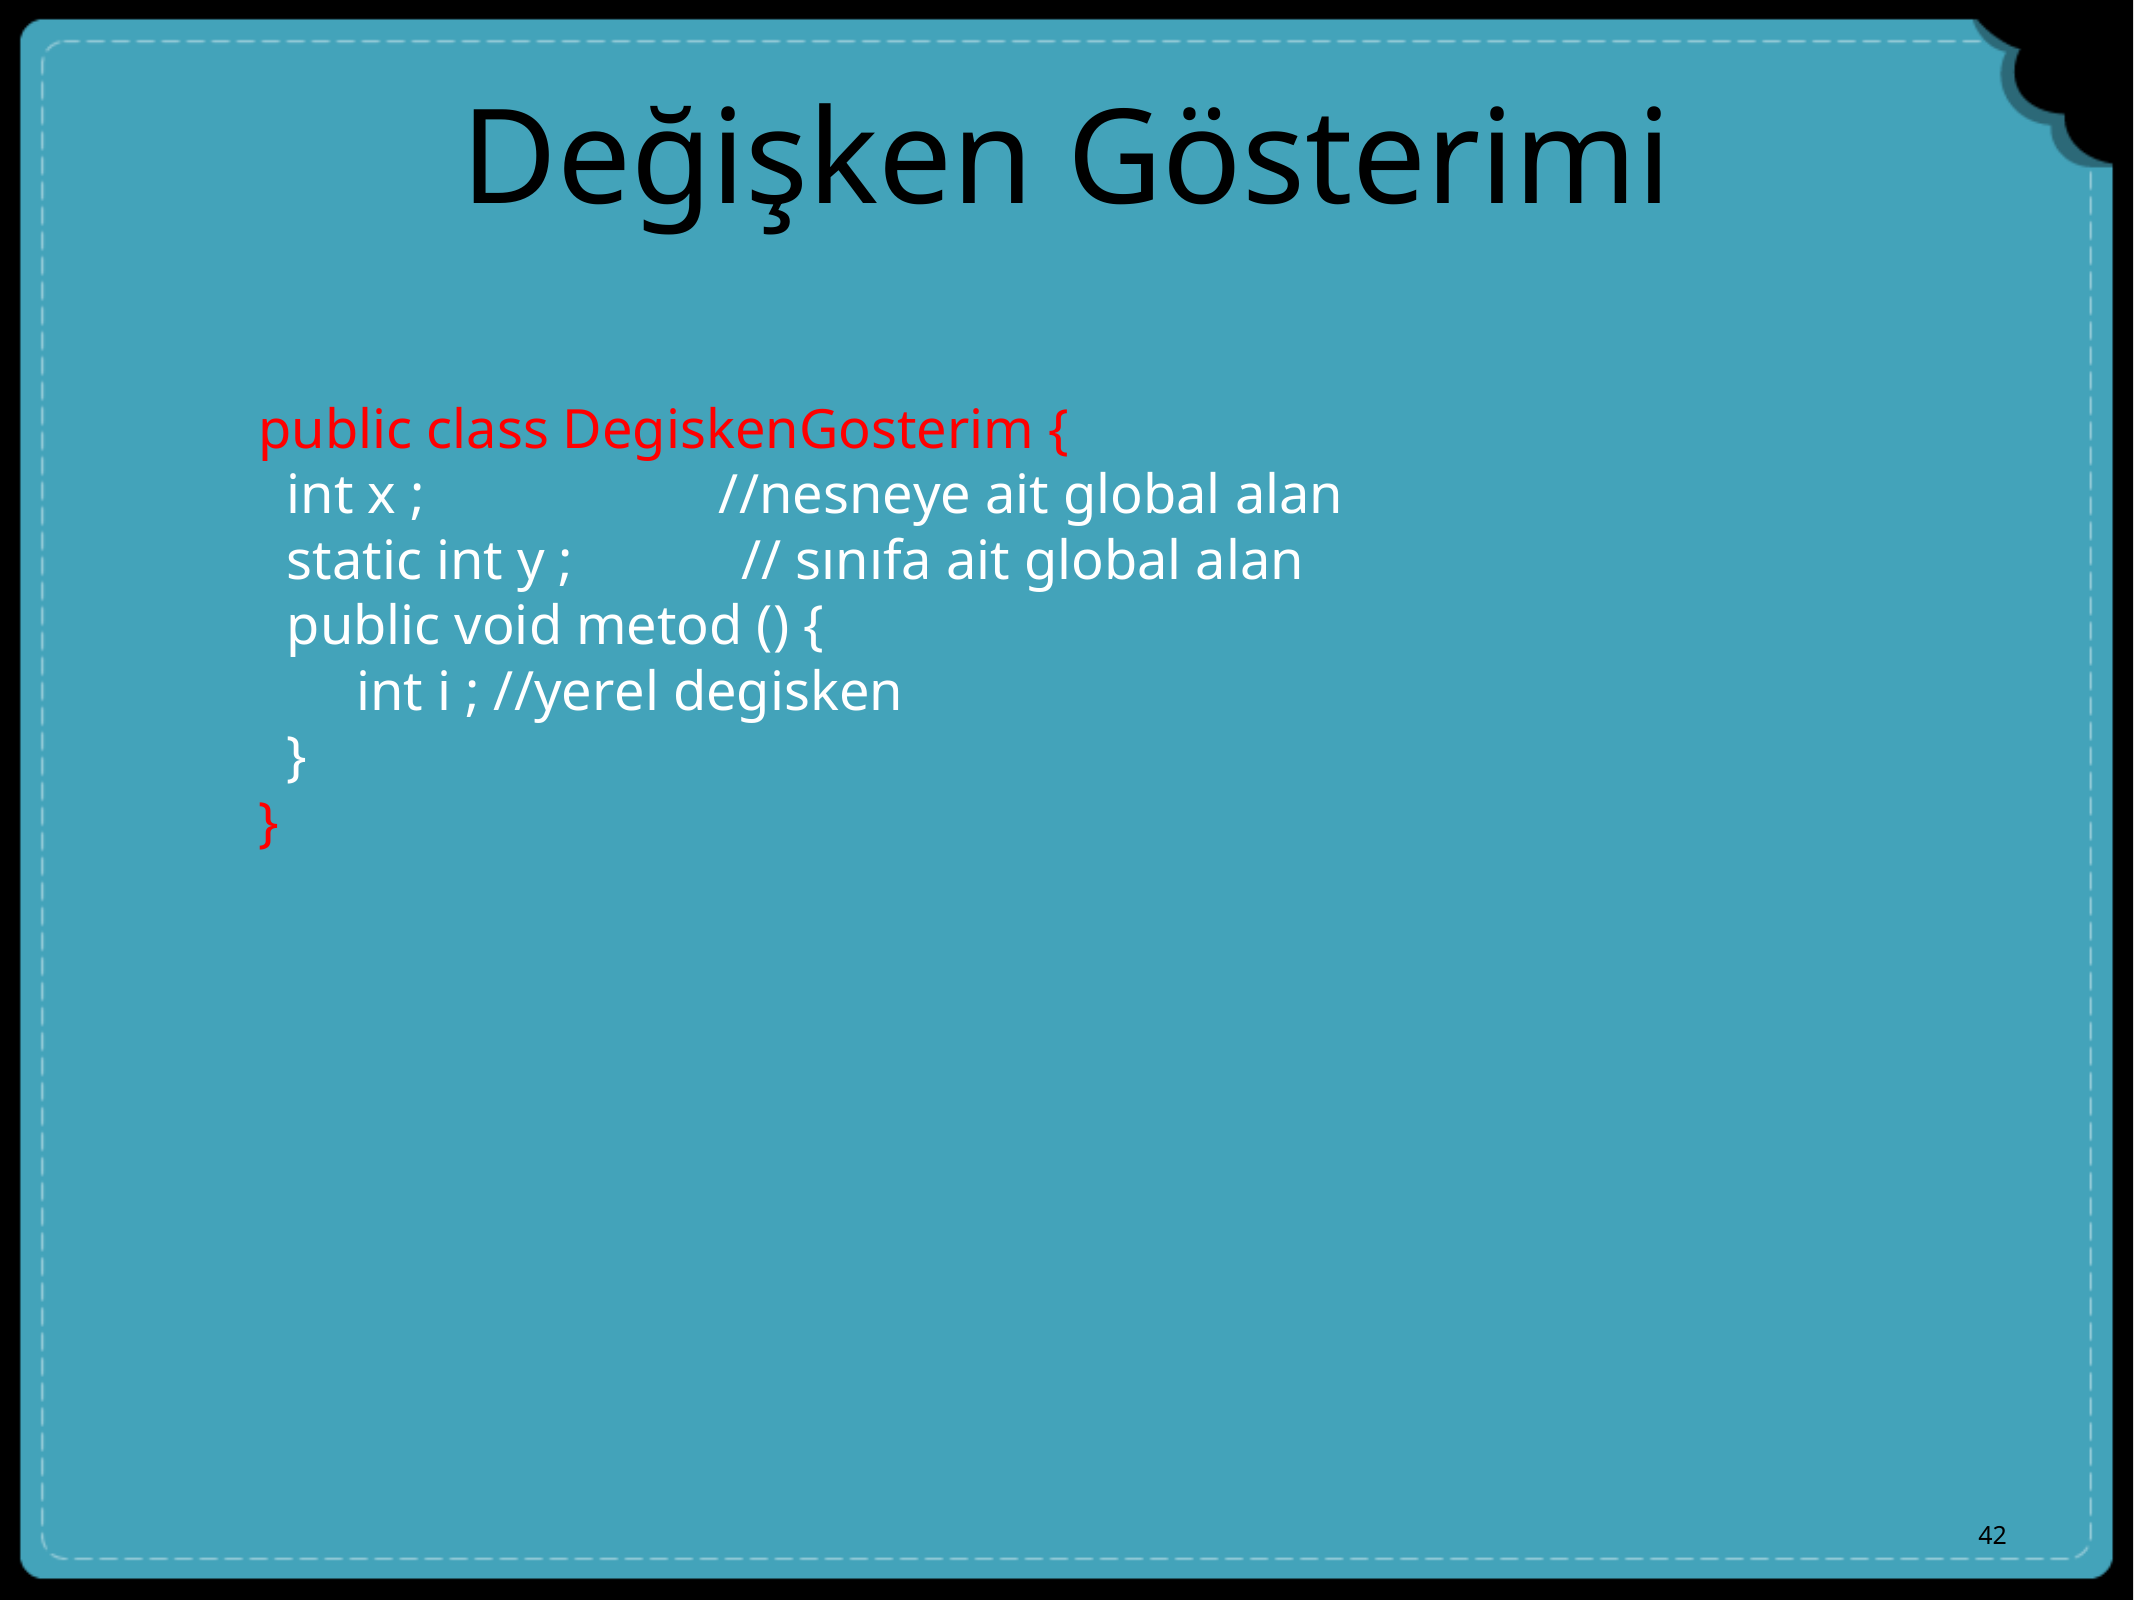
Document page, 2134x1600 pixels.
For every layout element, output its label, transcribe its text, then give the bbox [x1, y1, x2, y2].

picture [0, 0, 2134, 1600]
list public class DegiskenGosterim { int x ; //nesneye ait global alan static int y ; // sınıfa ait global alan public void metod () { int i ; //yerel degisken } } [243, 398, 1951, 1163]
title Değişken Gösterimi [106, 64, 2027, 311]
